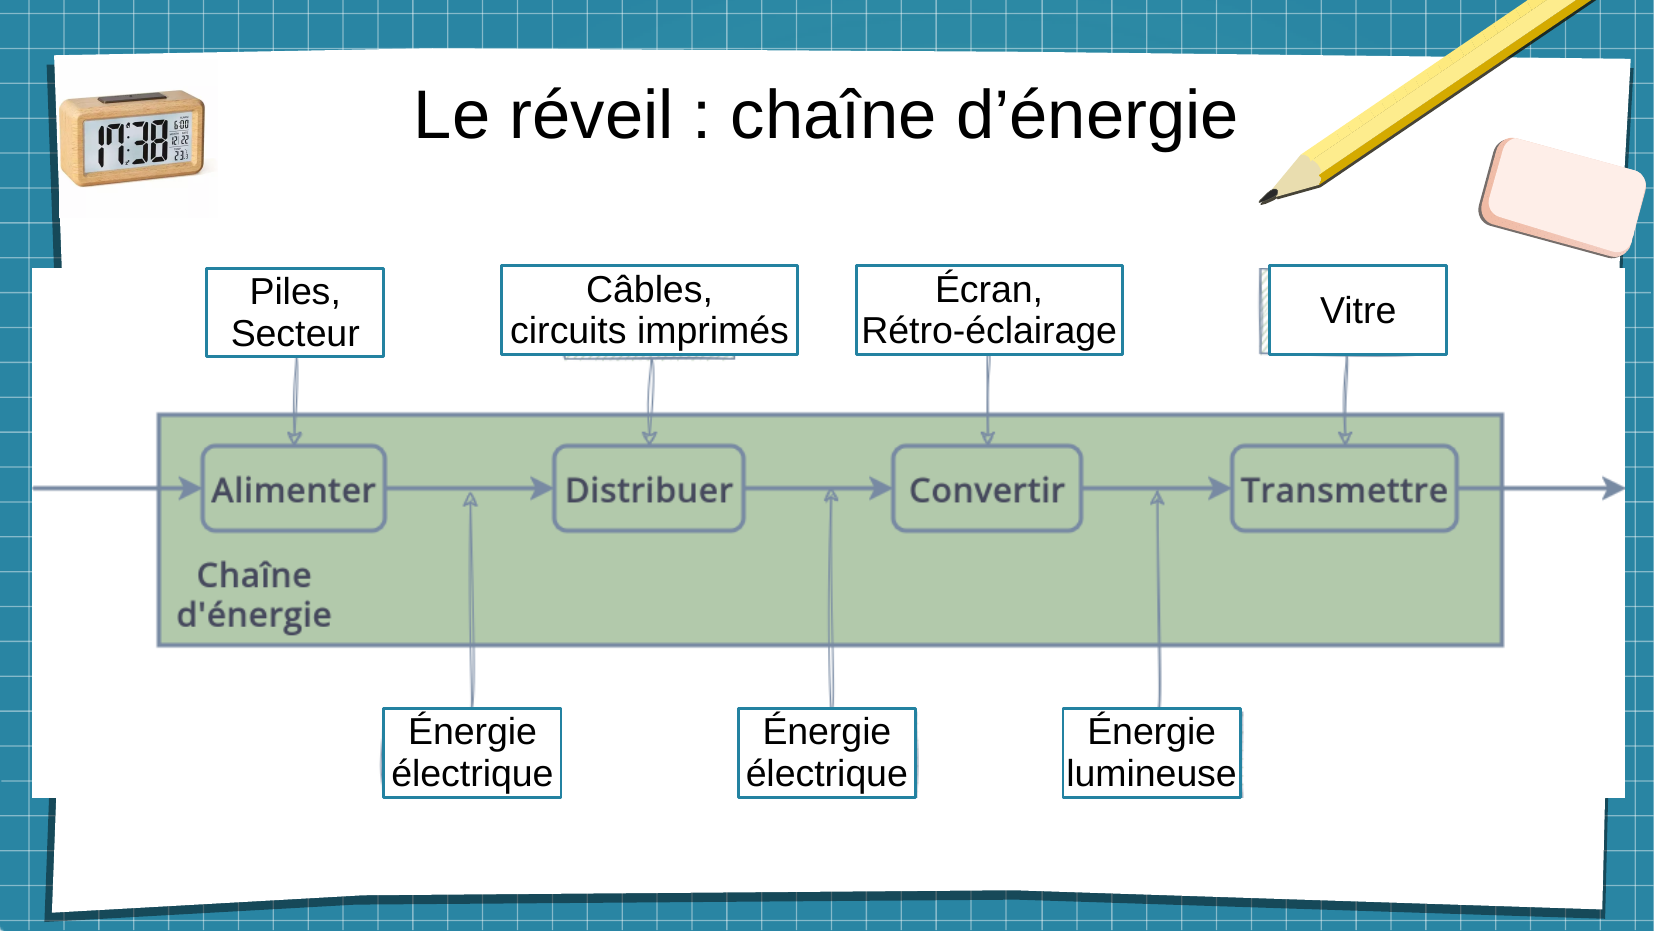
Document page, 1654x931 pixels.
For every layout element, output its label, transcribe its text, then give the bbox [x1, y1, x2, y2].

text_box Énergie électrique [383, 708, 562, 798]
picture [59, 59, 218, 218]
text_box Piles, Secteur [206, 268, 384, 357]
picture [32, 268, 1625, 798]
text_box Câbles, circuits imprimés [501, 265, 798, 355]
text_box Énergie électrique [738, 708, 916, 798]
text_box Écran, Rétro-éclairage [856, 265, 1123, 355]
title Le réveil : chaîne d’énergie [82, 37, 1571, 193]
text_box Vitre [1269, 265, 1447, 355]
text_box Énergie lumineuse [1062, 708, 1241, 798]
